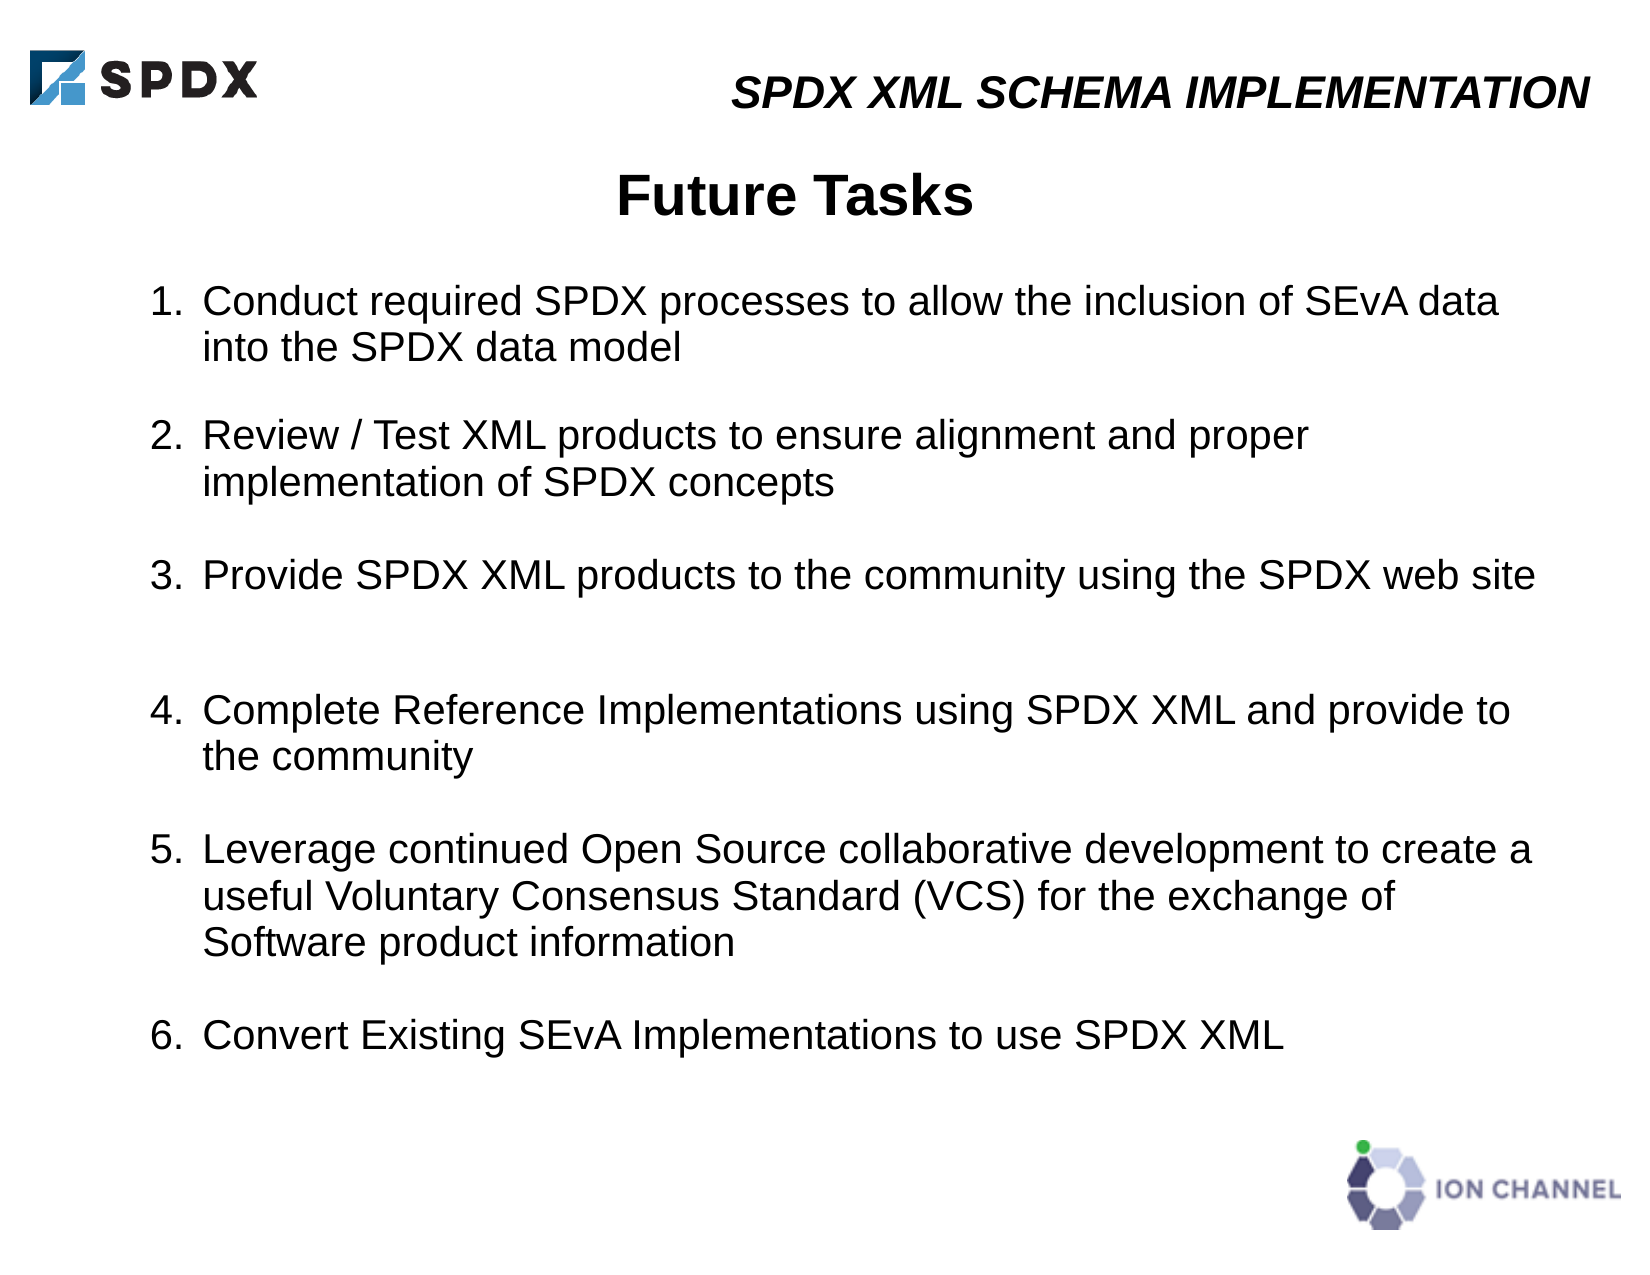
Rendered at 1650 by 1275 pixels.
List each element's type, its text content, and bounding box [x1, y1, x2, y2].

picture [30, 29, 257, 105]
text_box Future Tasks [601, 155, 991, 226]
picture [1347, 1140, 1621, 1231]
text_box Conduct required SPDX processes to allow the inclusion of SEvA data into the SPDX data model Review / Test XML products to ensure alignment and proper implementation of SPDX concepts Provide SPDX XML products to the community using the SPDX web site Complete Reference Implementations using SPDX XML and provide to the community Leverage continued Open Source collaborative development to create a useful Voluntary Consensus Standard (VCS) for the exchange of Software product information Convert Existing SEvA Implementations to use SPDX XML [135, 270, 1576, 1129]
text_box SPDX XML SCHEMA IMPLEMENTATION [690, 59, 1606, 121]
